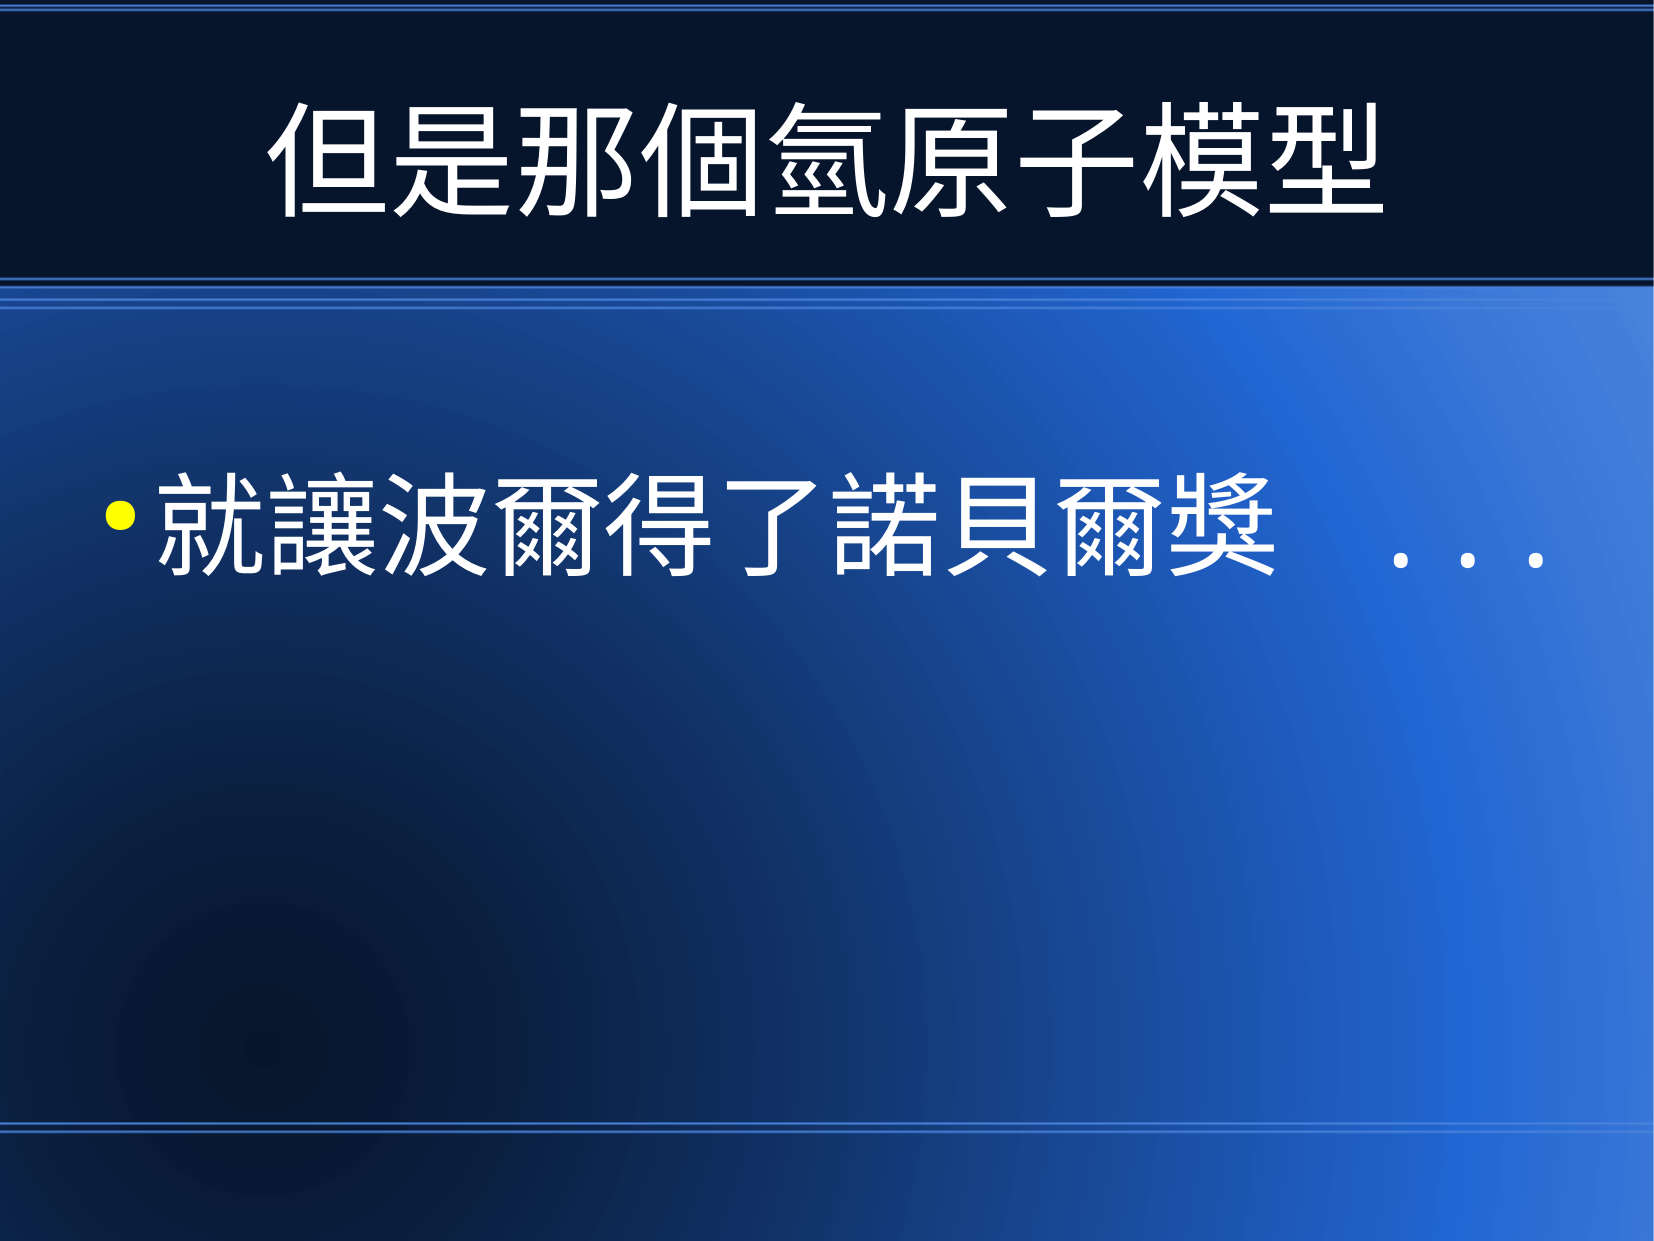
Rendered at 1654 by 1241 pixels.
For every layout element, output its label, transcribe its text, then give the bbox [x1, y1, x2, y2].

picture [0, 0, 1654, 1241]
title 但是那個氫原子模型 [82, 49, 1571, 257]
list 就讓波爾得了諾貝爾獎 ... [82, 355, 1571, 1241]
